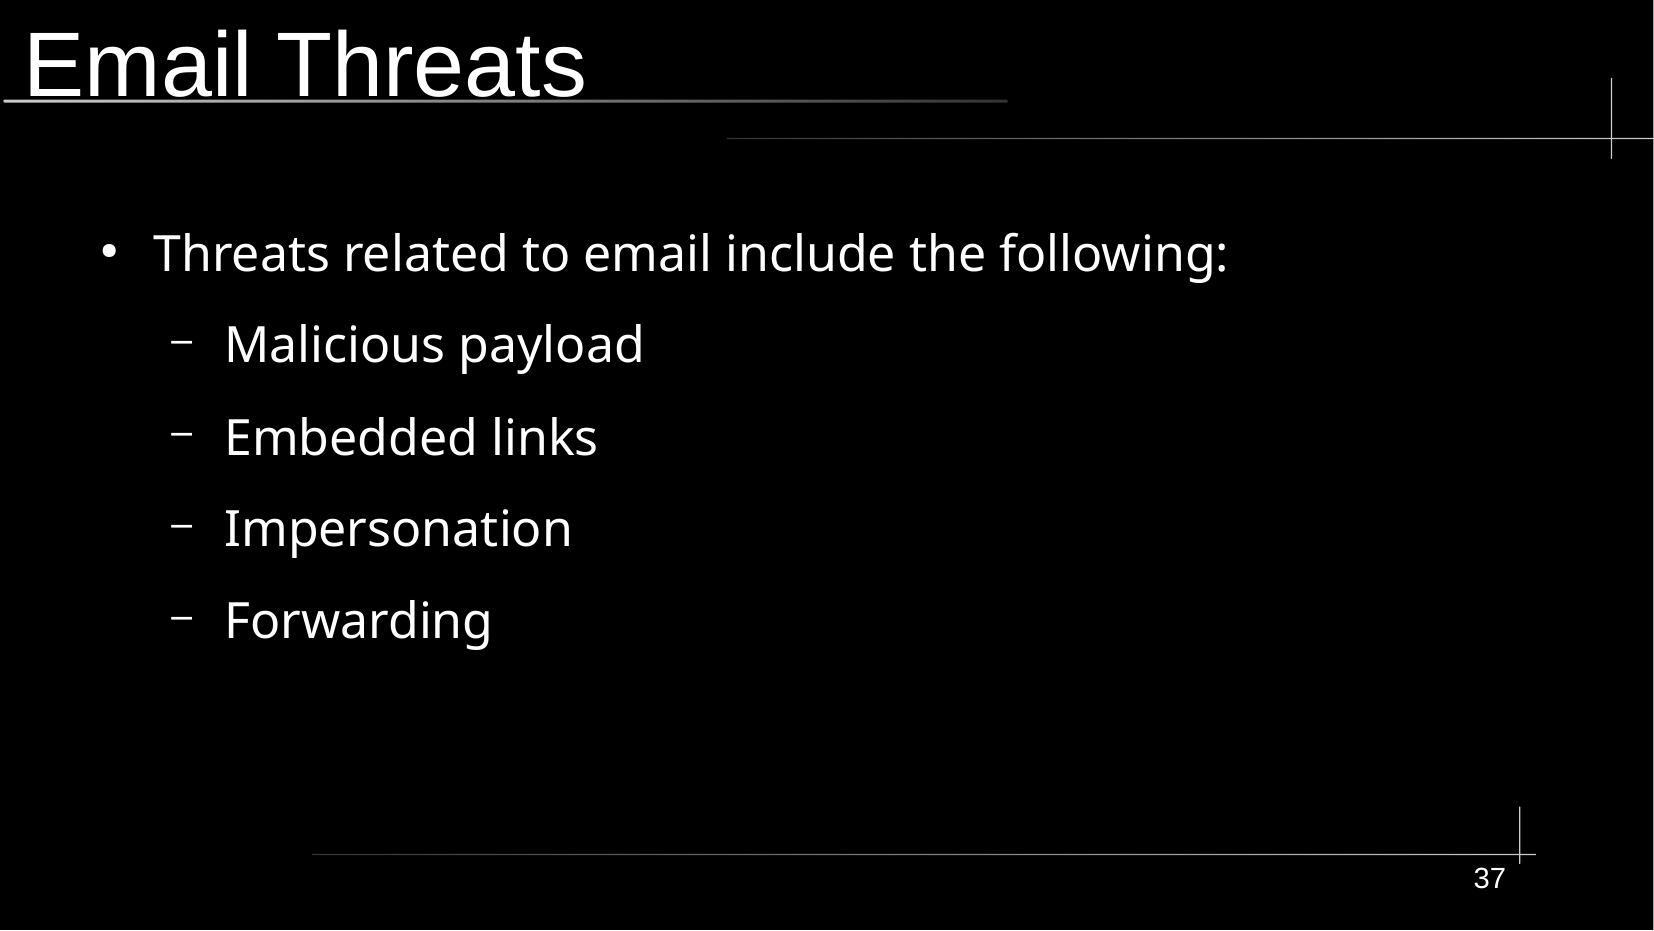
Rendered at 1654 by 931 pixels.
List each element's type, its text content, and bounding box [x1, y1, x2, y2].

list Threats related to email include the following: Malicious payload Embedded links Impersonation Forwarding [82, 217, 1571, 758]
title Email Threats [23, 11, 1589, 119]
